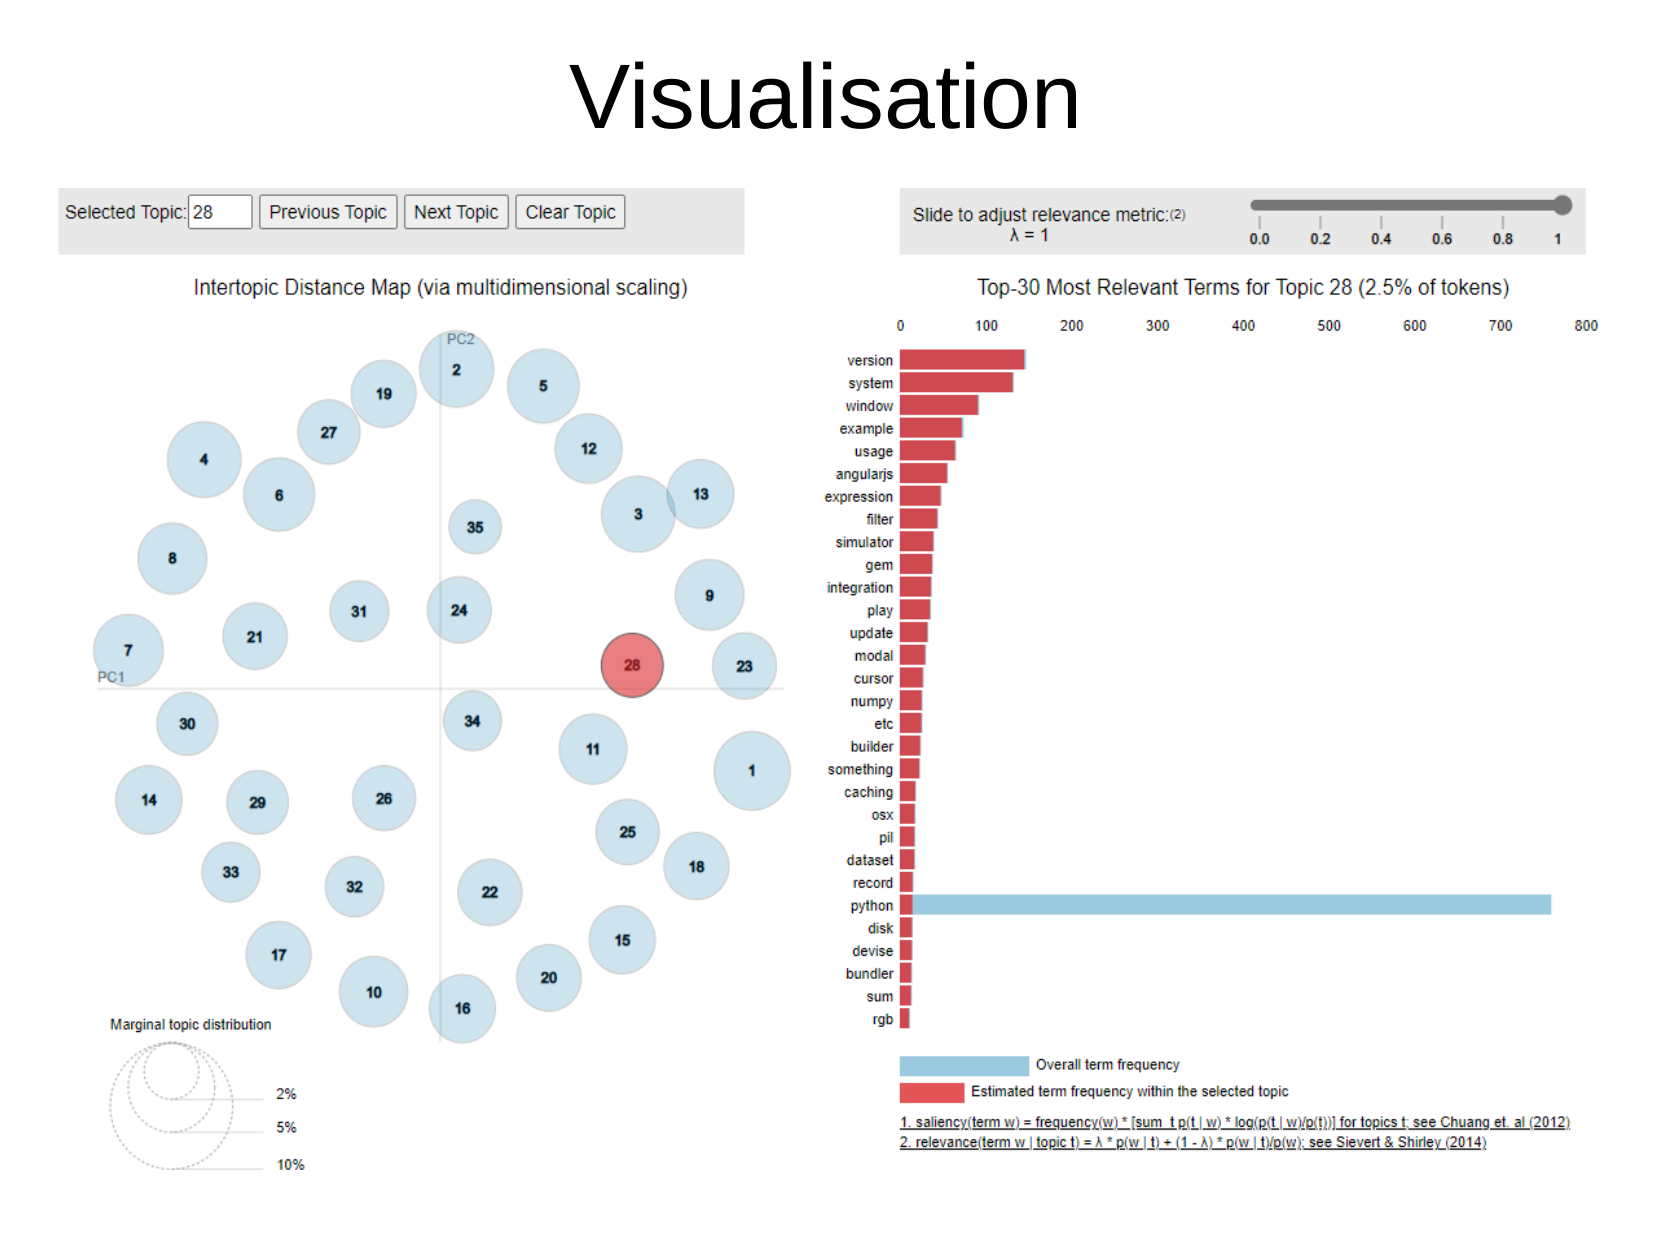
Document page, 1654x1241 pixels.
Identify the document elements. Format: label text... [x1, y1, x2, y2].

picture [47, 188, 1630, 1182]
title Visualisation [82, 0, 1571, 188]
